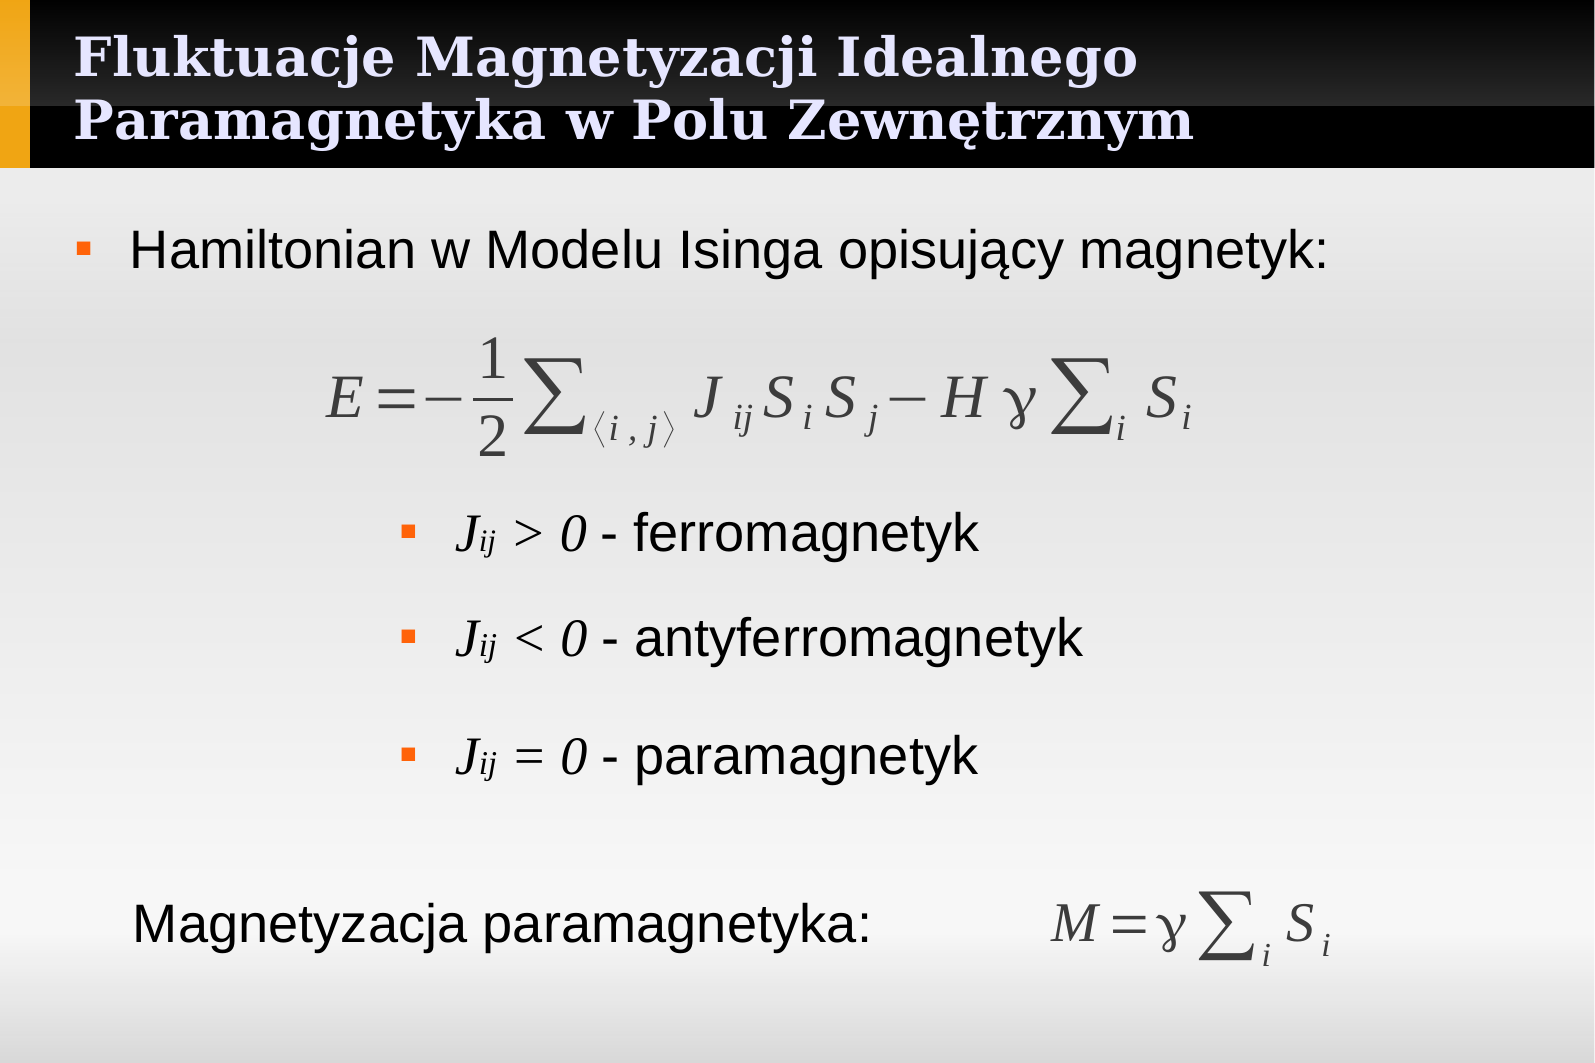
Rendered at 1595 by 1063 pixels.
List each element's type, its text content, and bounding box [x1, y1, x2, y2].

chart [295, 324, 1209, 472]
list Hamiltonian w Modelu Isinga opisujący magnetyk: [59, 219, 1486, 296]
list Jij = 0 - paramagnetyk [383, 725, 1123, 802]
text_box Magnetyzacja paramagnetyka: [118, 885, 889, 962]
title Fluktuacje Magnetyzacji Idealnego Paramagnetyka w Polu Zewnętrznym [74, 7, 1510, 171]
picture [0, 0, 1595, 1063]
chart [1033, 885, 1344, 975]
list Jij < 0 - antyferromagnetyk [383, 607, 1123, 684]
list Jij > 0 - ferromagnetyk [383, 501, 1123, 579]
